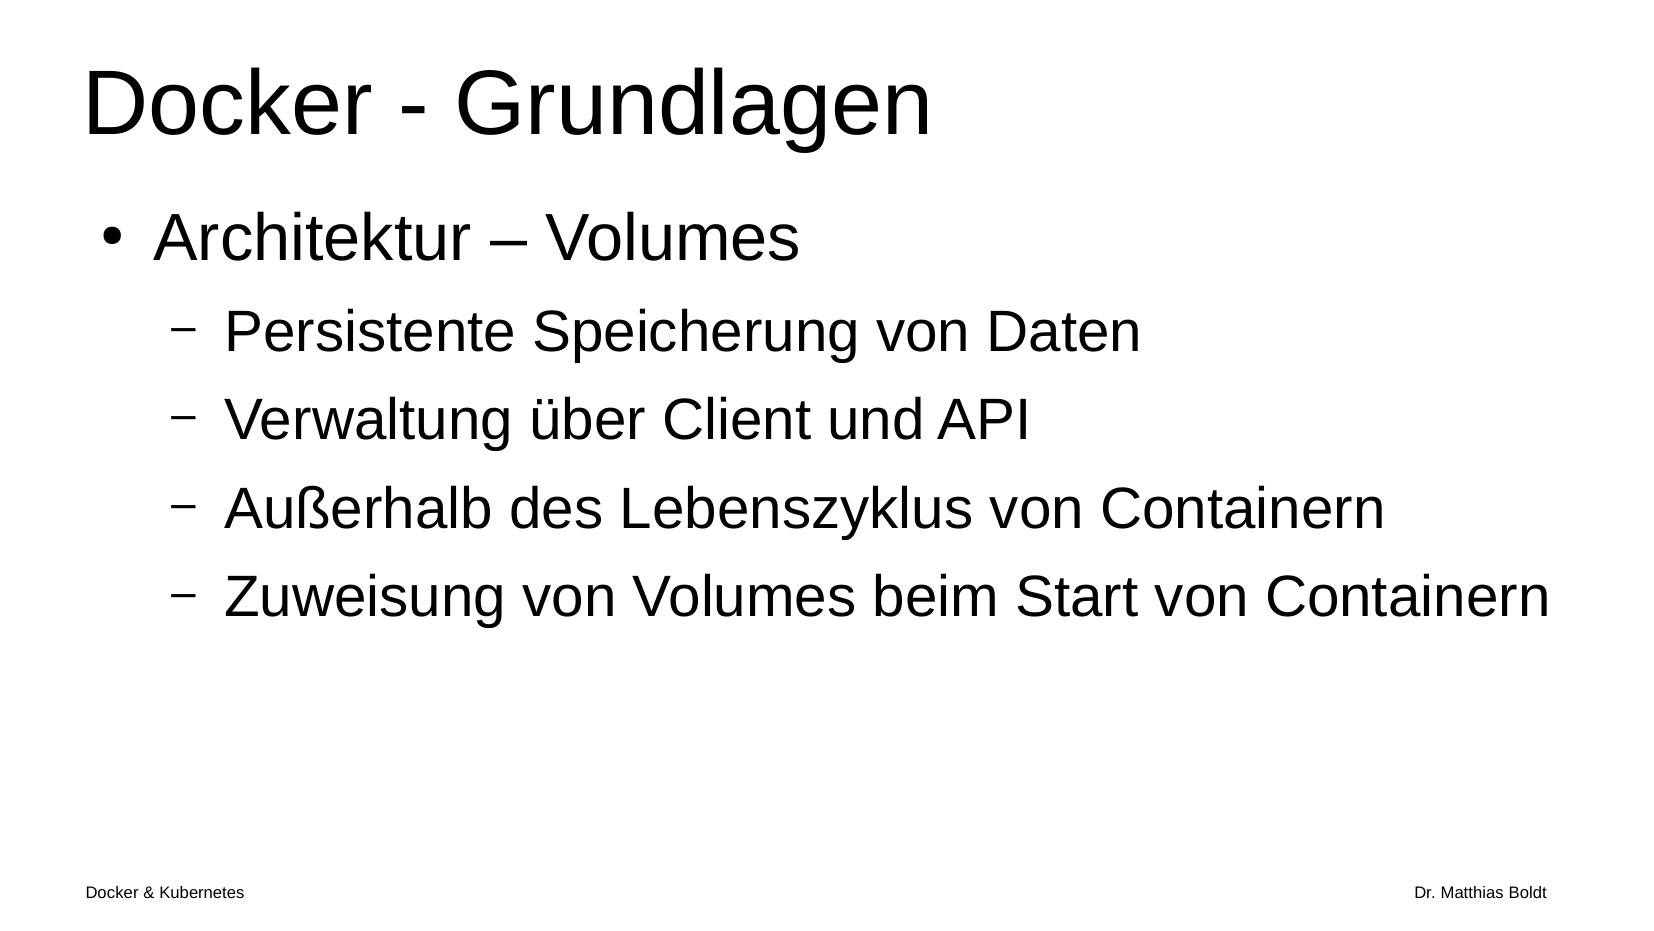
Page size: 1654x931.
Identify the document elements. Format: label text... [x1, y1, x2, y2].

text_box Docker & Kubernetes Dr. Matthias Boldt [70, 875, 1563, 910]
list Architektur – Volumes Persistente Speicherung von Daten Verwaltung über Client und API Außerhalb des Lebenszyklus von Containern Zuweisung von Volumes beim Start von Containern [82, 199, 1571, 845]
title Docker - Grundlagen [82, 25, 1571, 181]
